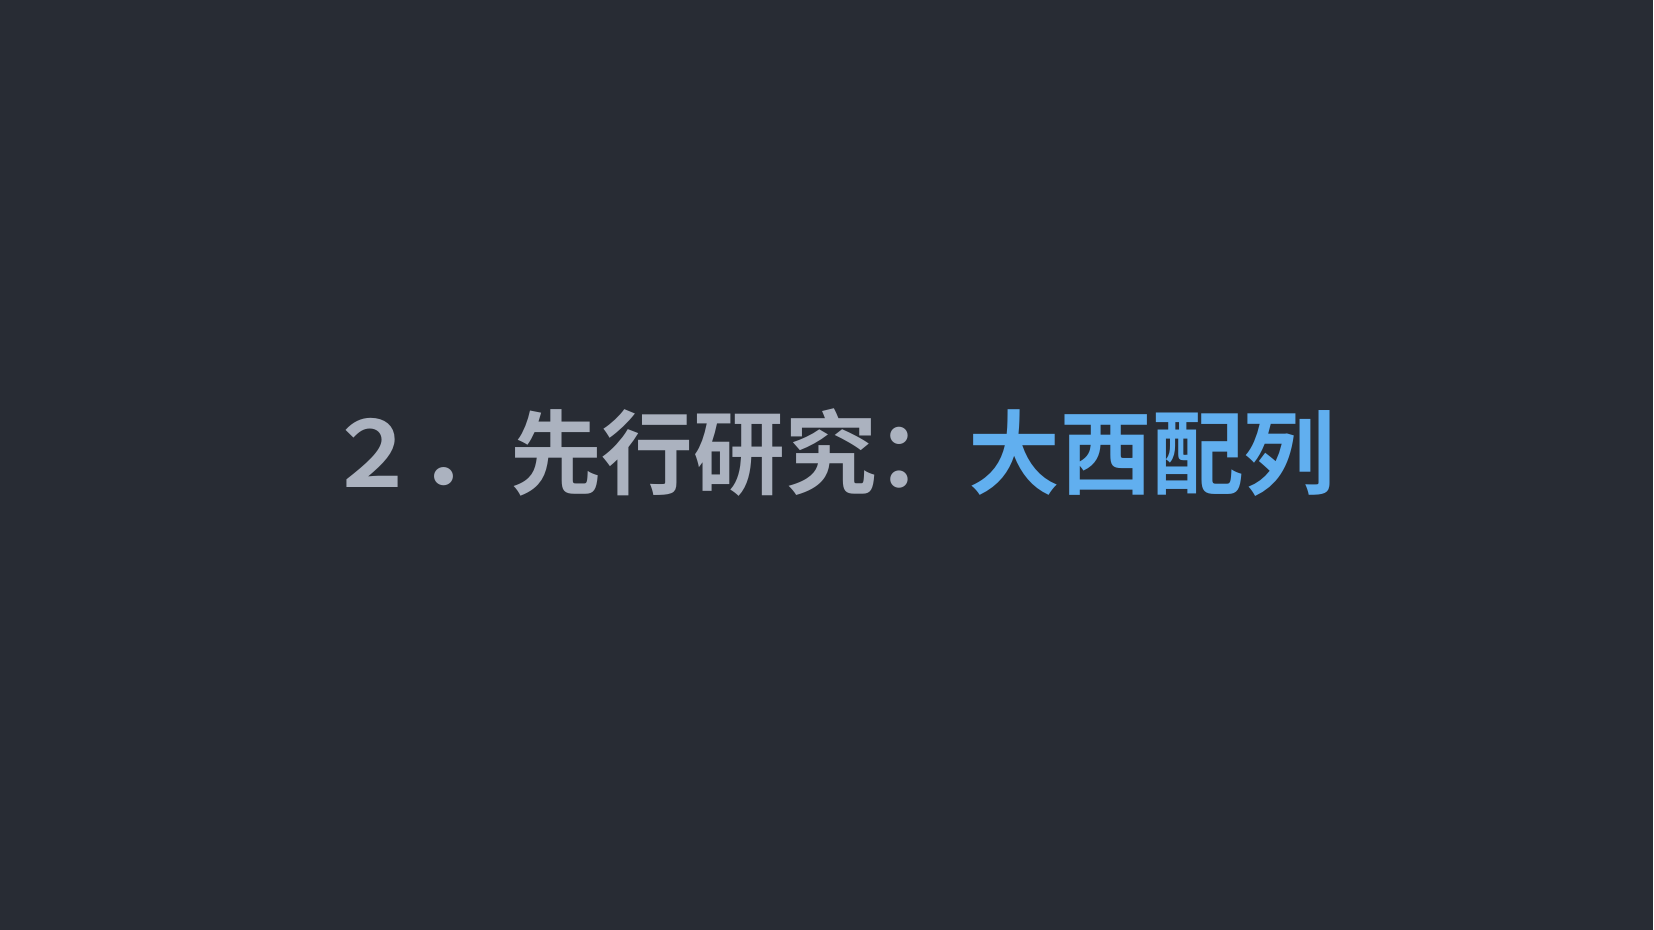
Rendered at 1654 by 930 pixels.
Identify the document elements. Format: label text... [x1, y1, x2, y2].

title ２．先行研究：大西配列 [87, 369, 1576, 526]
